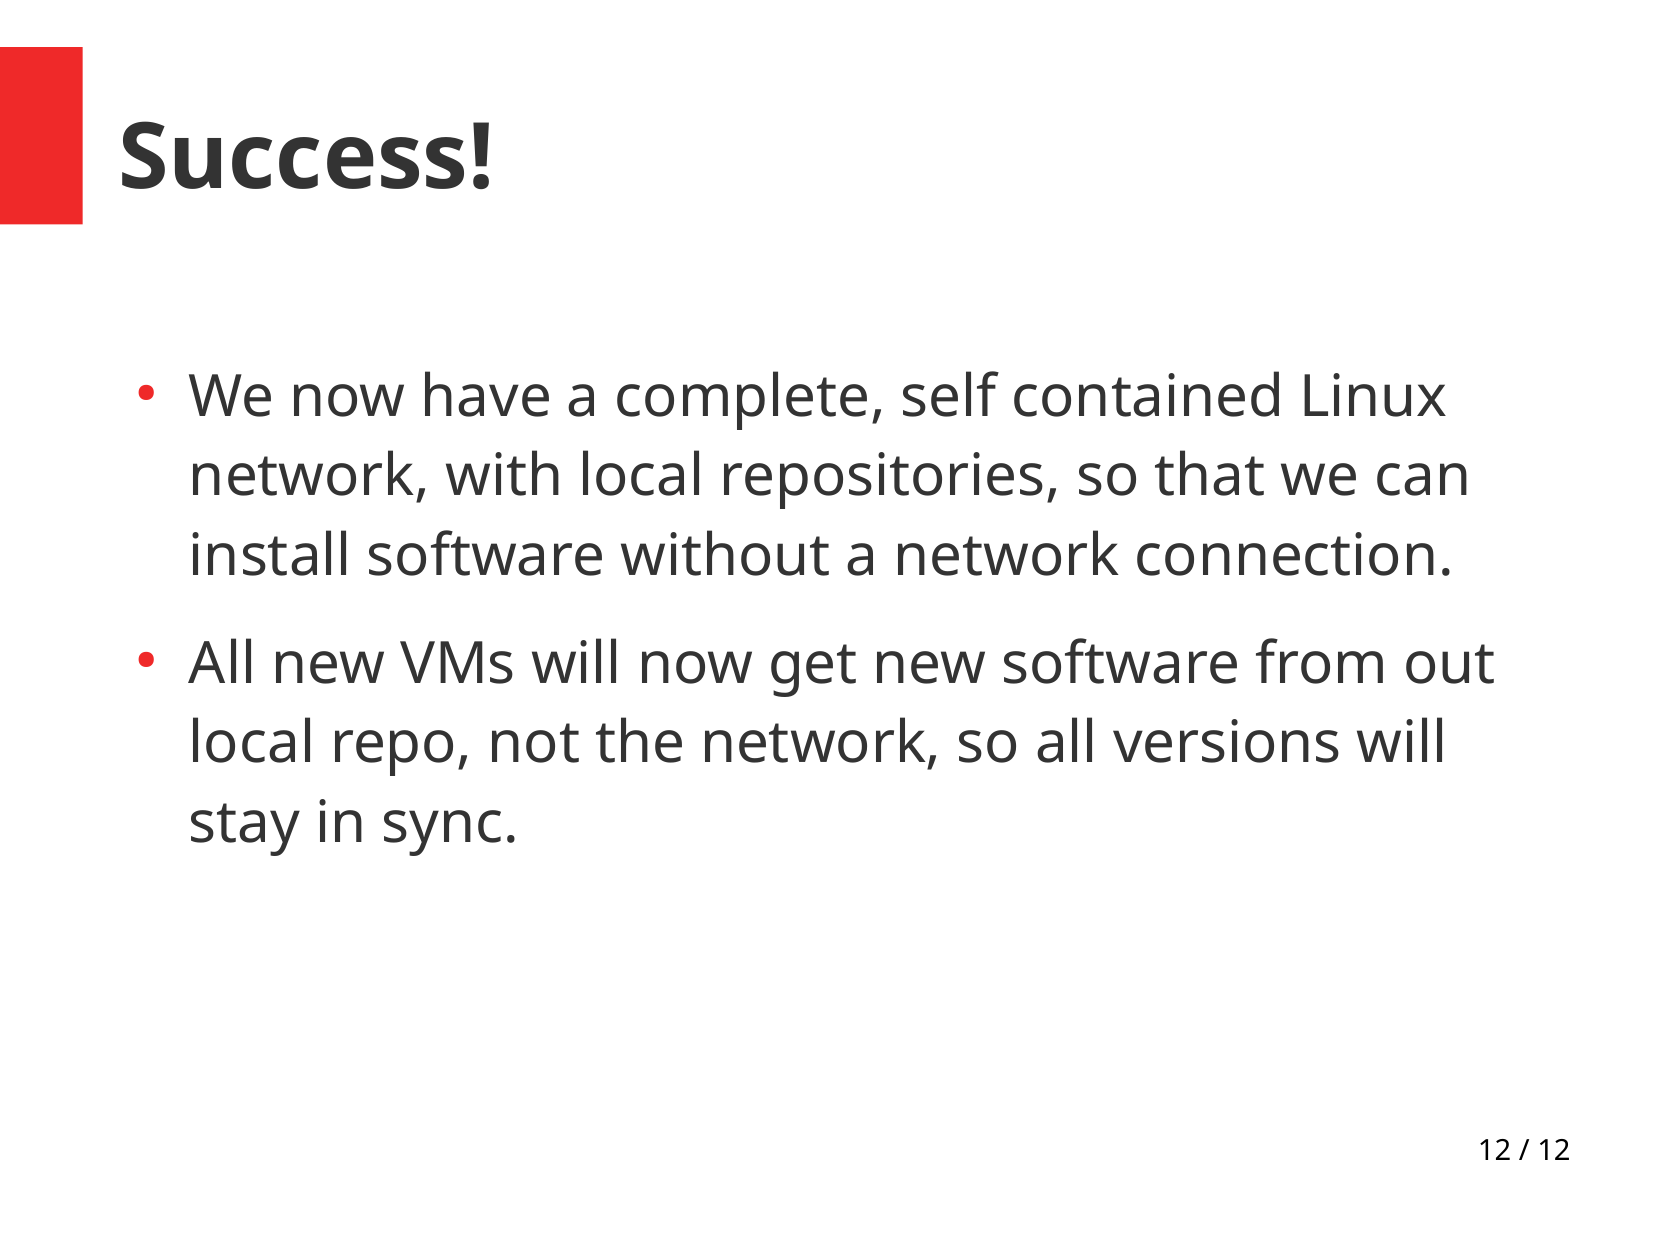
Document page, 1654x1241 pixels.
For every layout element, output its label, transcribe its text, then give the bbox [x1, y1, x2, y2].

title Success! [118, 49, 1571, 257]
list We now have a complete, self contained Linux network, with local repositories, so that we can install software without a network connection. All new VMs will now get new software from out local repo, not the network, so all versions will stay in sync. [118, 354, 1536, 1074]
